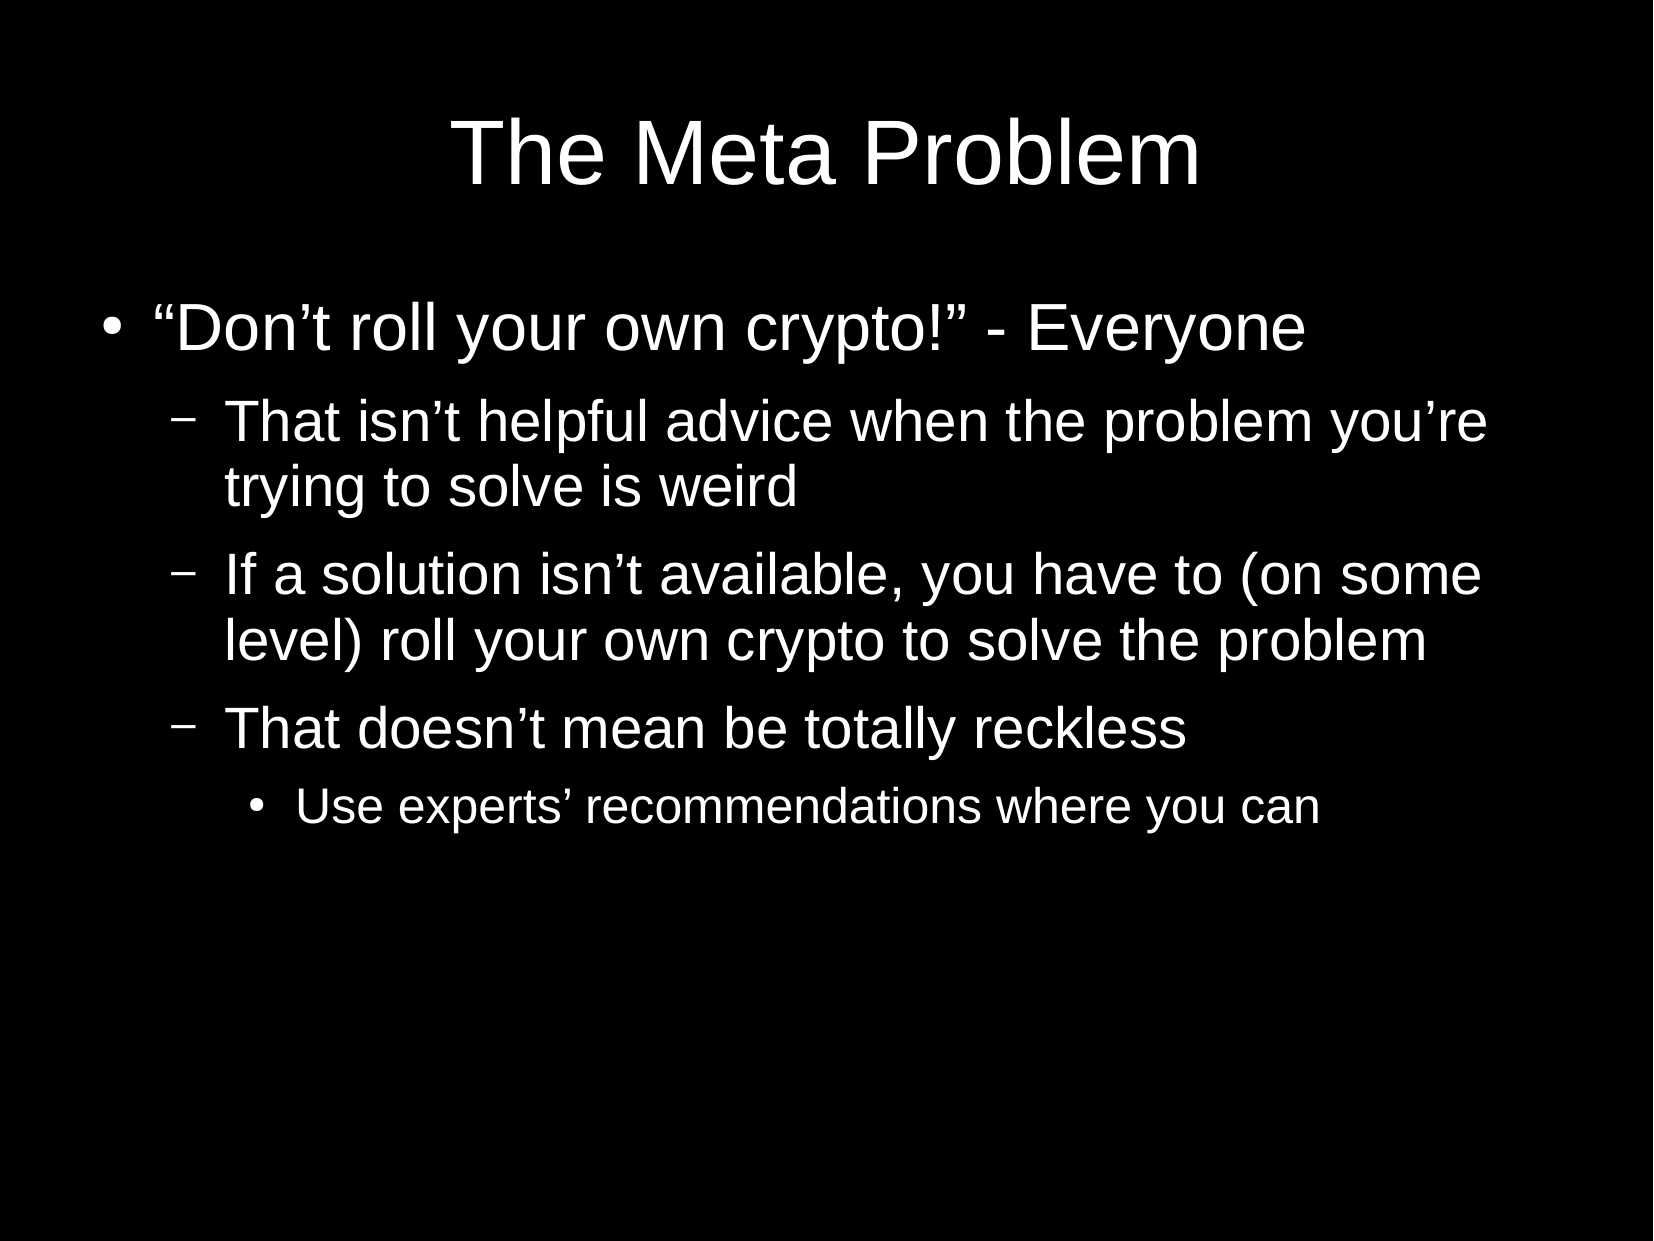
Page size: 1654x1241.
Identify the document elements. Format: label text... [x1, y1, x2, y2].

list “Don’t roll your own crypto!” - Everyone That isn’t helpful advice when the problem you’re trying to solve is weird If a solution isn’t available, you have to (on some level) roll your own crypto to solve the problem That doesn’t mean be totally reckless Use experts’ recommendations where you can [82, 290, 1571, 1010]
title The Meta Problem [82, 49, 1571, 257]
